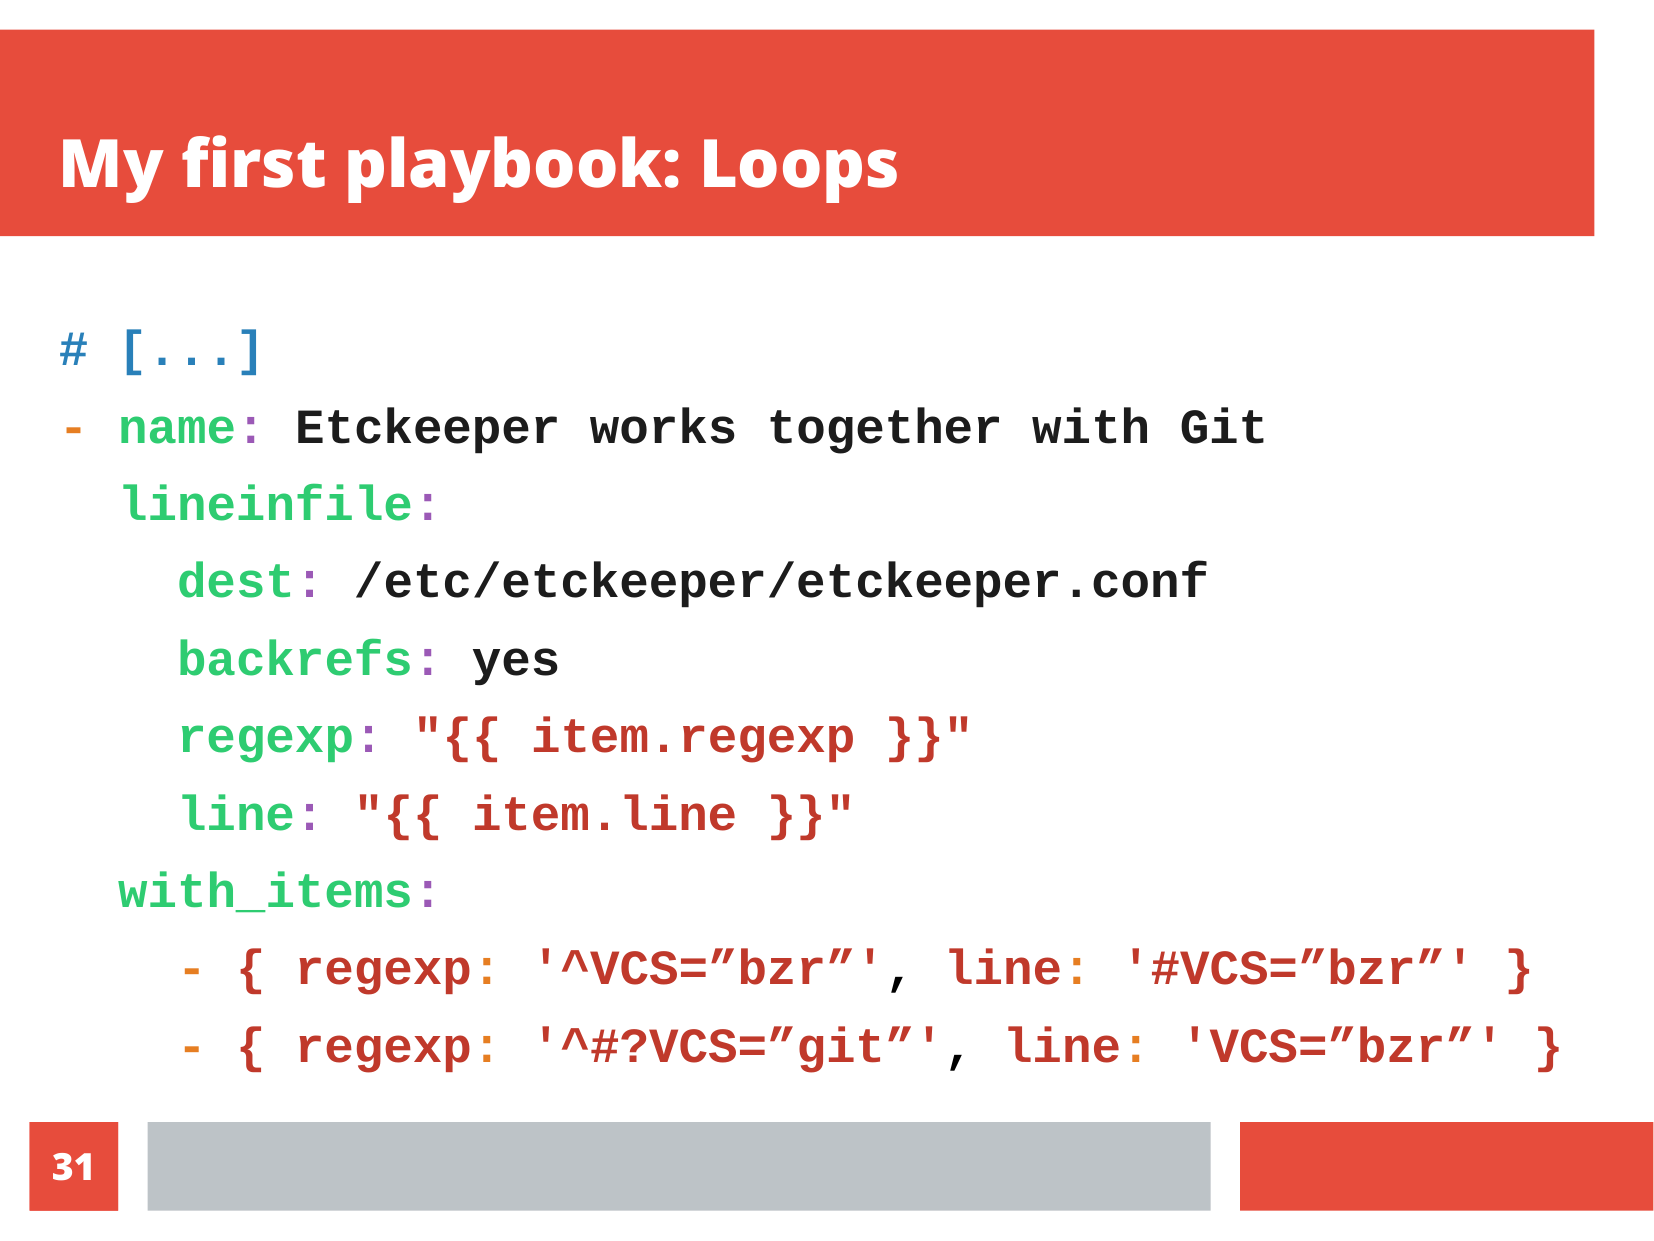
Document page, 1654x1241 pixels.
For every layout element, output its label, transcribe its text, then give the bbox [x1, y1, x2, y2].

list # [...] - name: Etckeeper works together with Git lineinfile: dest: /etc/etckeeper/etckeeper.conf backrefs: yes regexp: "{{ item.regexp }}" line: "{{ item.line }}" with_items: - { regexp: '^VCS=”bzr”', line: '#VCS=”bzr”' } - { regexp: '^#?VCS=”git”', line: 'VCS=”bzr”' } [59, 324, 1565, 1093]
title My first playbook: Loops [59, 59, 1595, 207]
